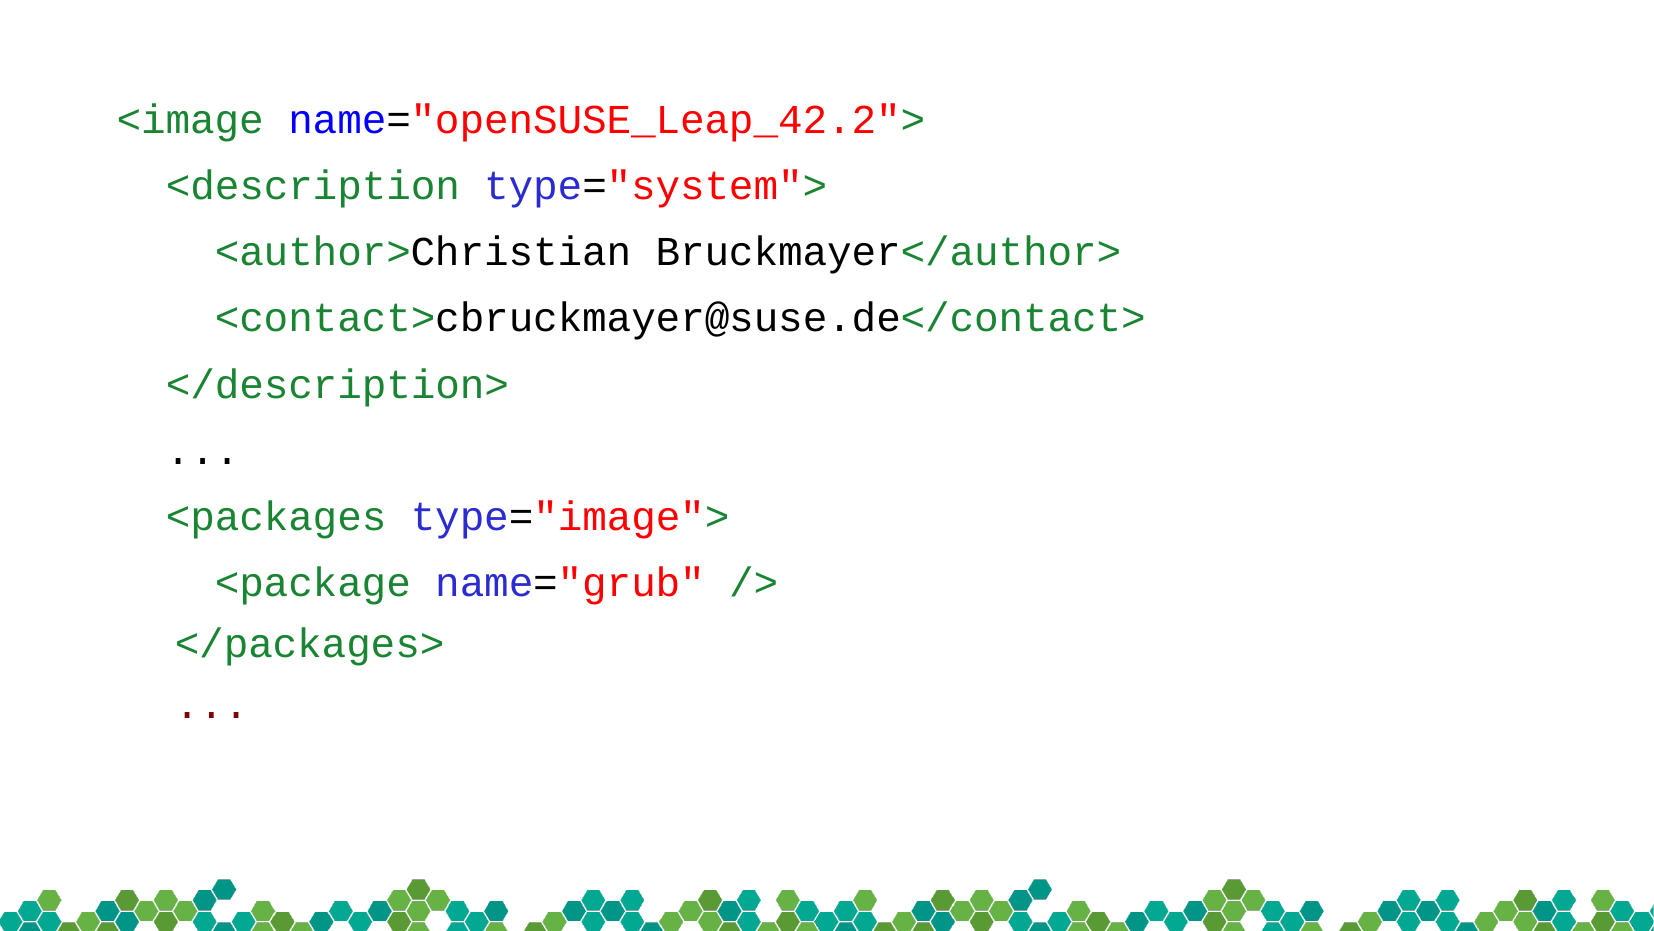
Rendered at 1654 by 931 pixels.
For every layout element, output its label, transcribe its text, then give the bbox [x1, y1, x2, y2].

picture [0, 871, 1654, 931]
list <image name="openSUSE_Leap_42.2"> <description type="system"> <author>Christian Bruckmayer</author> <contact>cbruckmayer@suse.de</contact> </description> ... <packages type="image"> <package name="grub" /> </packages> ... [87, 99, 1576, 737]
